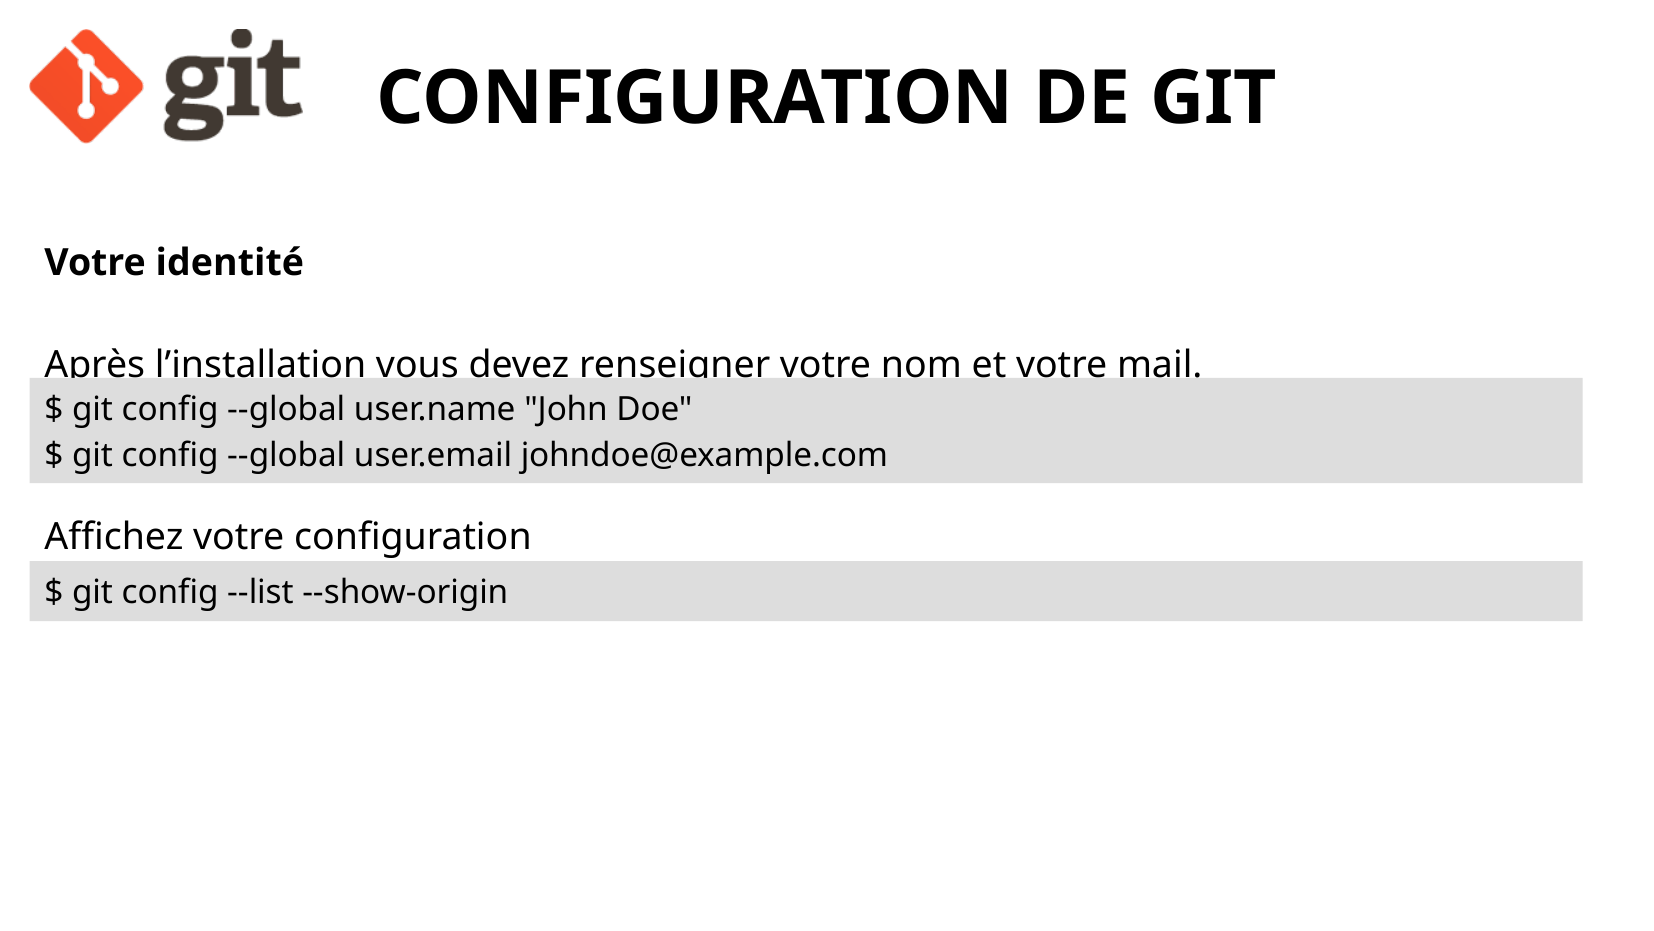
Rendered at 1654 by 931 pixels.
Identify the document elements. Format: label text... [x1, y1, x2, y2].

text_box $ git config --global user.name "John Doe" $ git config --global user.email johndoe@example.com [29, 377, 1583, 468]
text_box Affichez votre configuration [29, 501, 1625, 570]
text_box $ git config --list --show-origin [29, 561, 1583, 621]
picture [29, 29, 303, 144]
text_box Votre identité Après l’installation vous devez renseigner votre nom et votre mail. [29, 227, 1625, 369]
text_box Configuration de Git [386, 36, 1268, 153]
